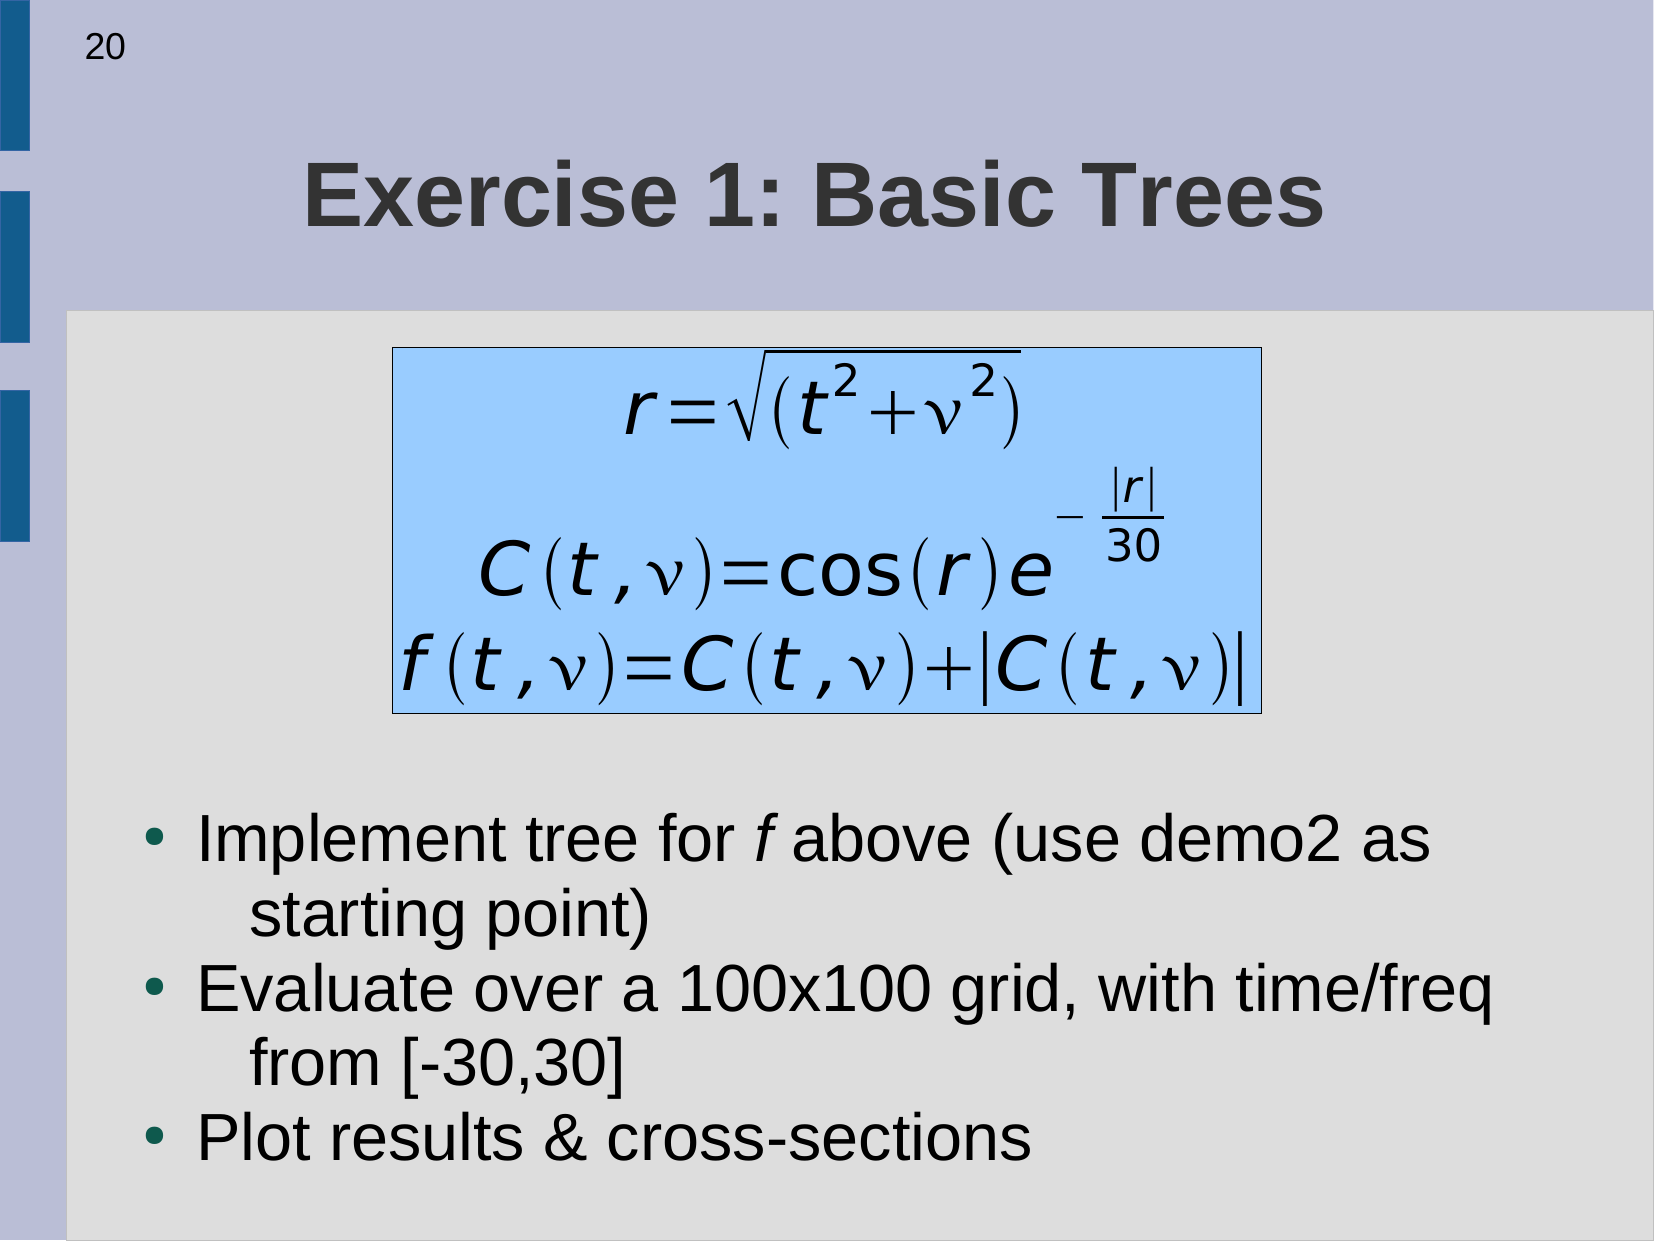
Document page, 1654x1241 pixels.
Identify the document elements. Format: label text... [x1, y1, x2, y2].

text_box <number> [108, 18, 232, 92]
title Exercise 1: Basic Trees [121, 91, 1534, 299]
chart [392, 347, 1262, 714]
list Implement tree for f above (use demo2 as starting point) Evaluate over a 100x100 grid, with time/freq from [-30,30] Plot results & cross-sections [107, 801, 1617, 1175]
